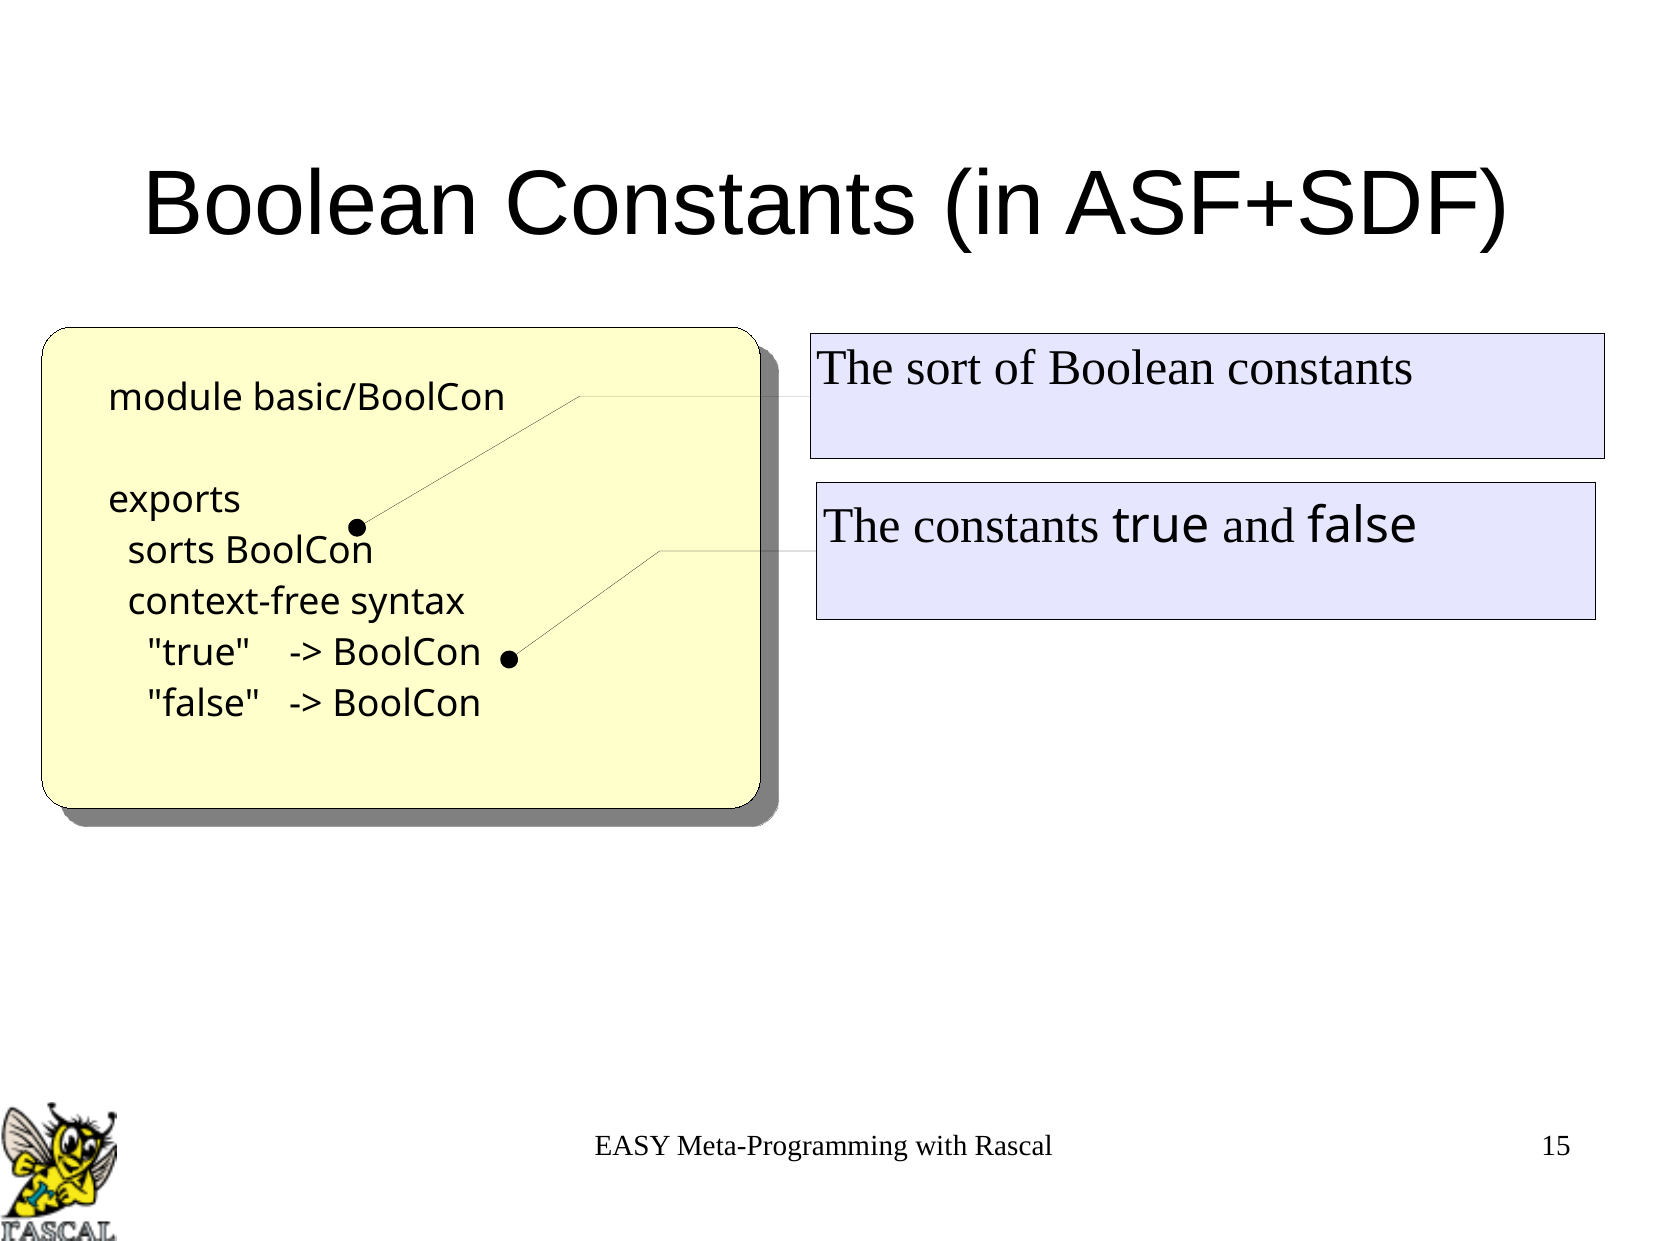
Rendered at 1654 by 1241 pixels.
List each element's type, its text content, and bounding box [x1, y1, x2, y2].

text_box The sort of Boolean constants [810, 333, 1605, 459]
text_box module basic/BoolCon exports sorts BoolCon context-free syntax "true" -> BoolCon "false" -> BoolCon [93, 363, 1042, 953]
text_box The constants true and false [1042, 482, 1596, 620]
title Boolean Constants (in ASF+SDF) [121, 99, 1534, 307]
text_box [41, 327, 761, 809]
picture [0, 1102, 117, 1241]
